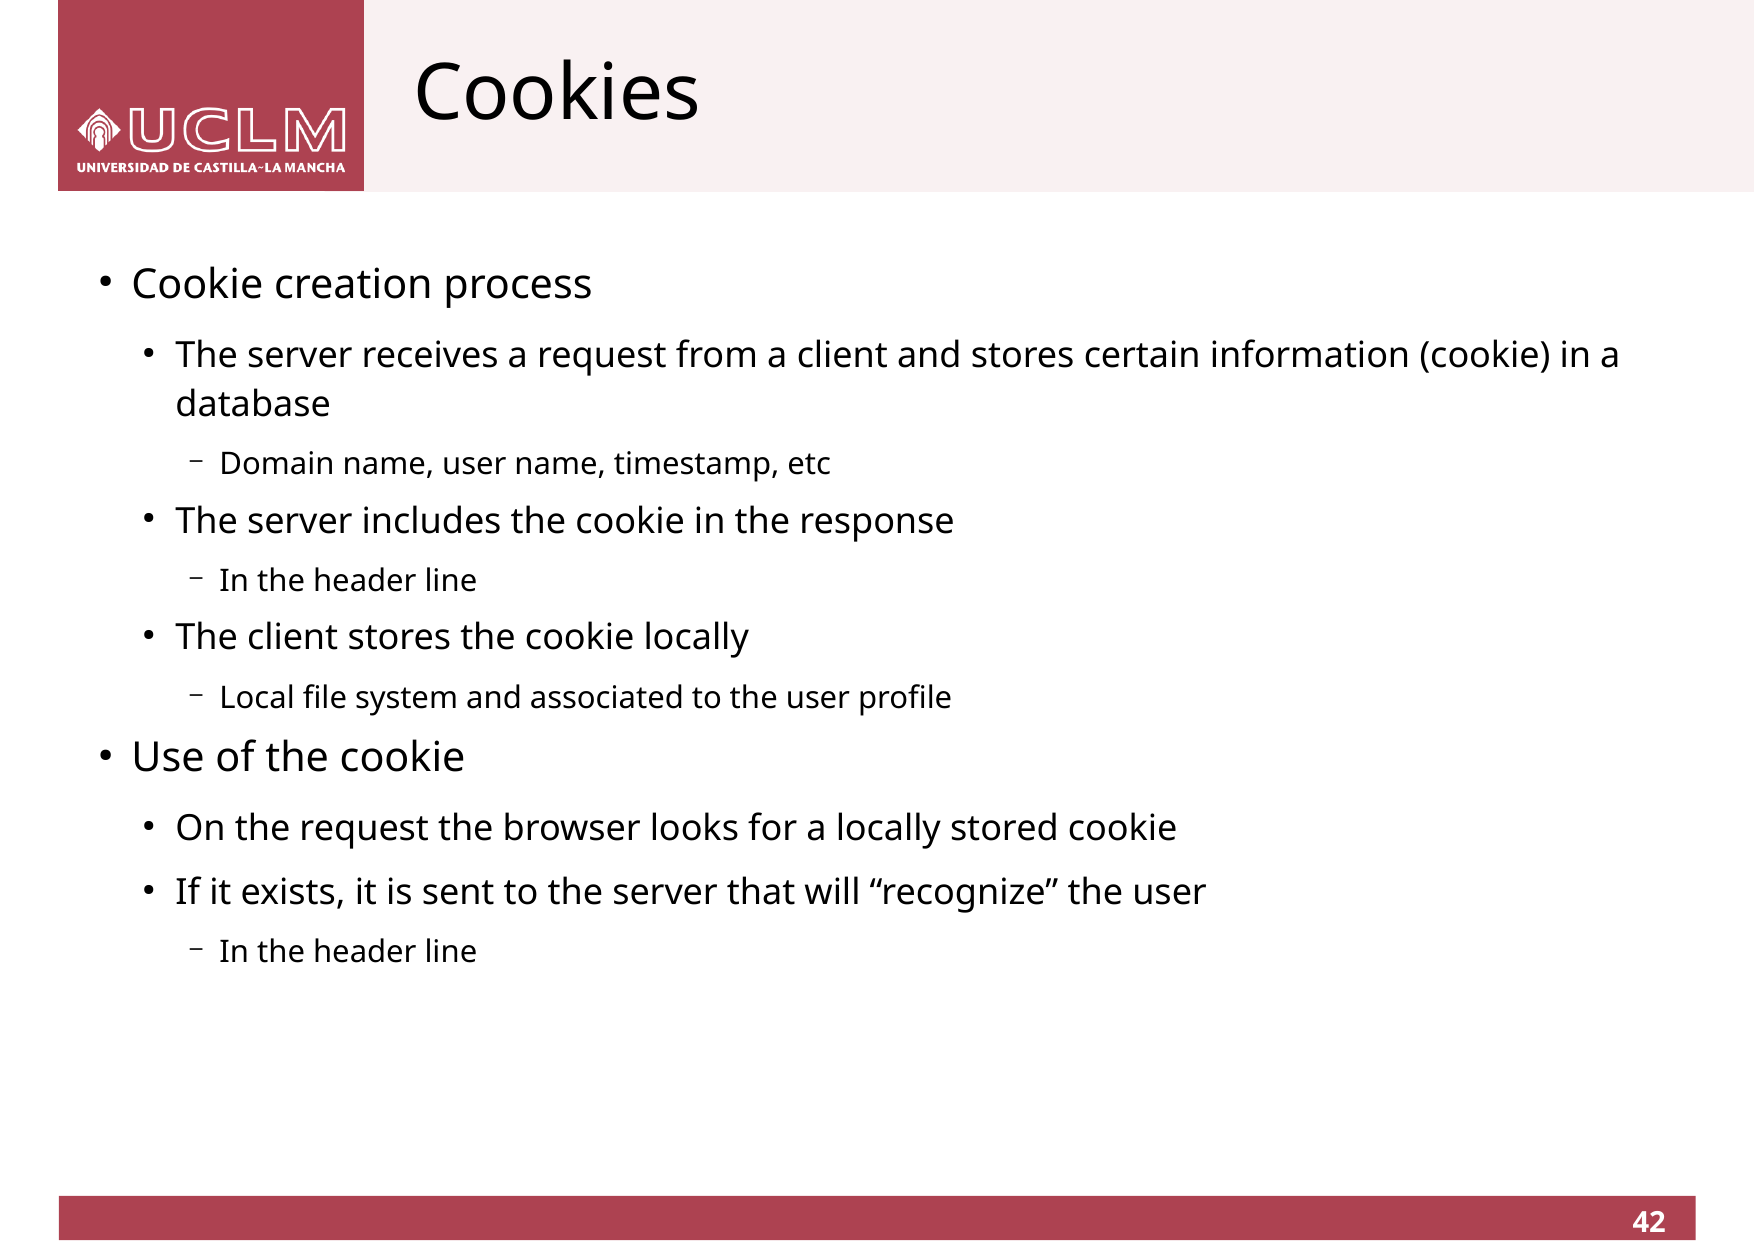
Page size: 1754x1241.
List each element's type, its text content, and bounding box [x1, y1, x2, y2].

title Cookies [413, 0, 1667, 198]
list Cookie creation process The server receives a request from a client and stores certain information (cookie) in a database Domain name, user name, timestamp, etc The server includes the cookie in the response In the header line The client stores the cookie locally Local file system and associated to the user profile Use of the cookie On the request the browser looks for a locally stored cookie If it exists, it is sent to the server that will “recognize” the user In the header line [87, 254, 1667, 974]
picture [58, 0, 364, 191]
